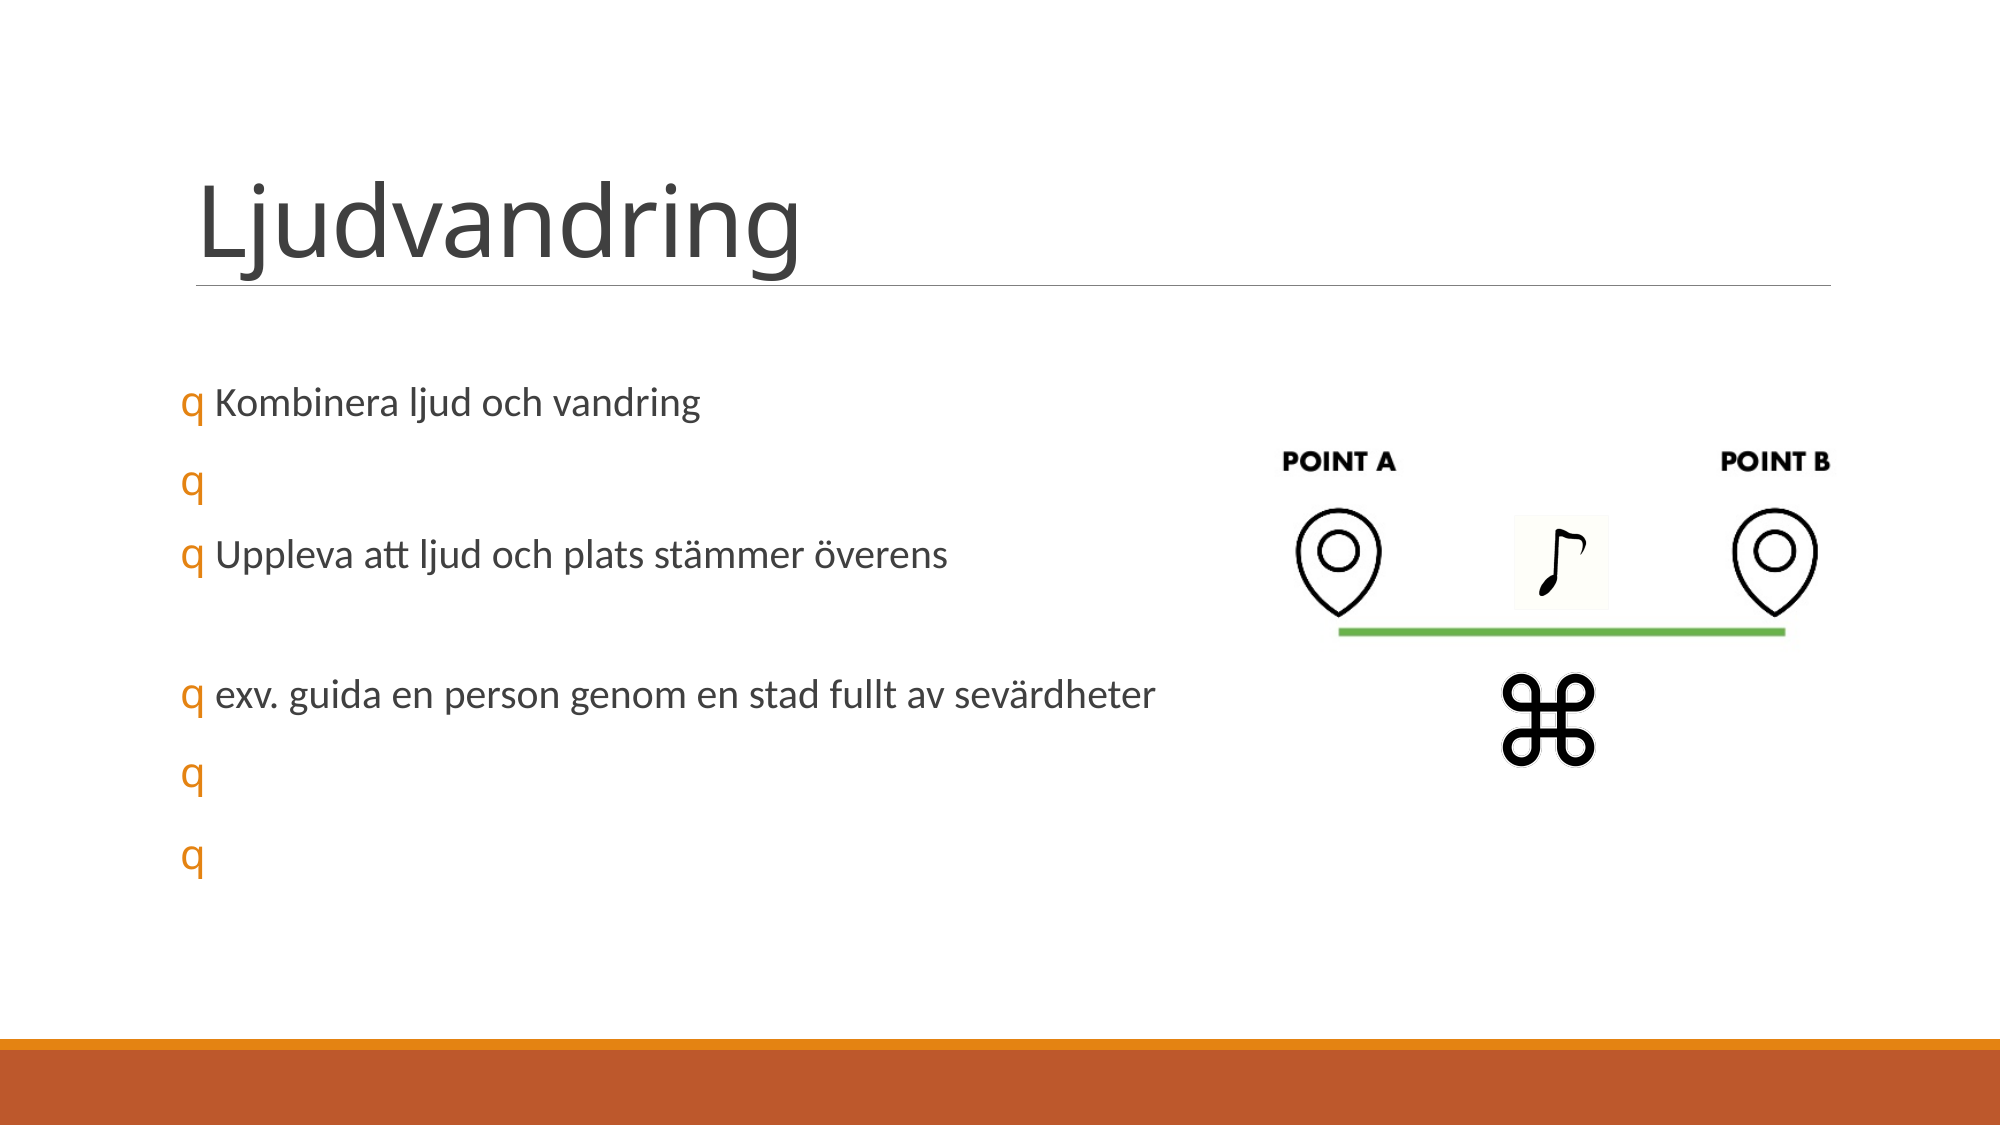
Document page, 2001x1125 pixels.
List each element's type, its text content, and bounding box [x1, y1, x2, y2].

picture [1192, 357, 1926, 908]
list Kombinera ljud och vandring Uppleva att ljud och plats stämmer överens exv. guida en person genom en stad fullt av sevärdheter [180, 302, 1831, 963]
title Ljudvandring [180, 47, 1831, 286]
